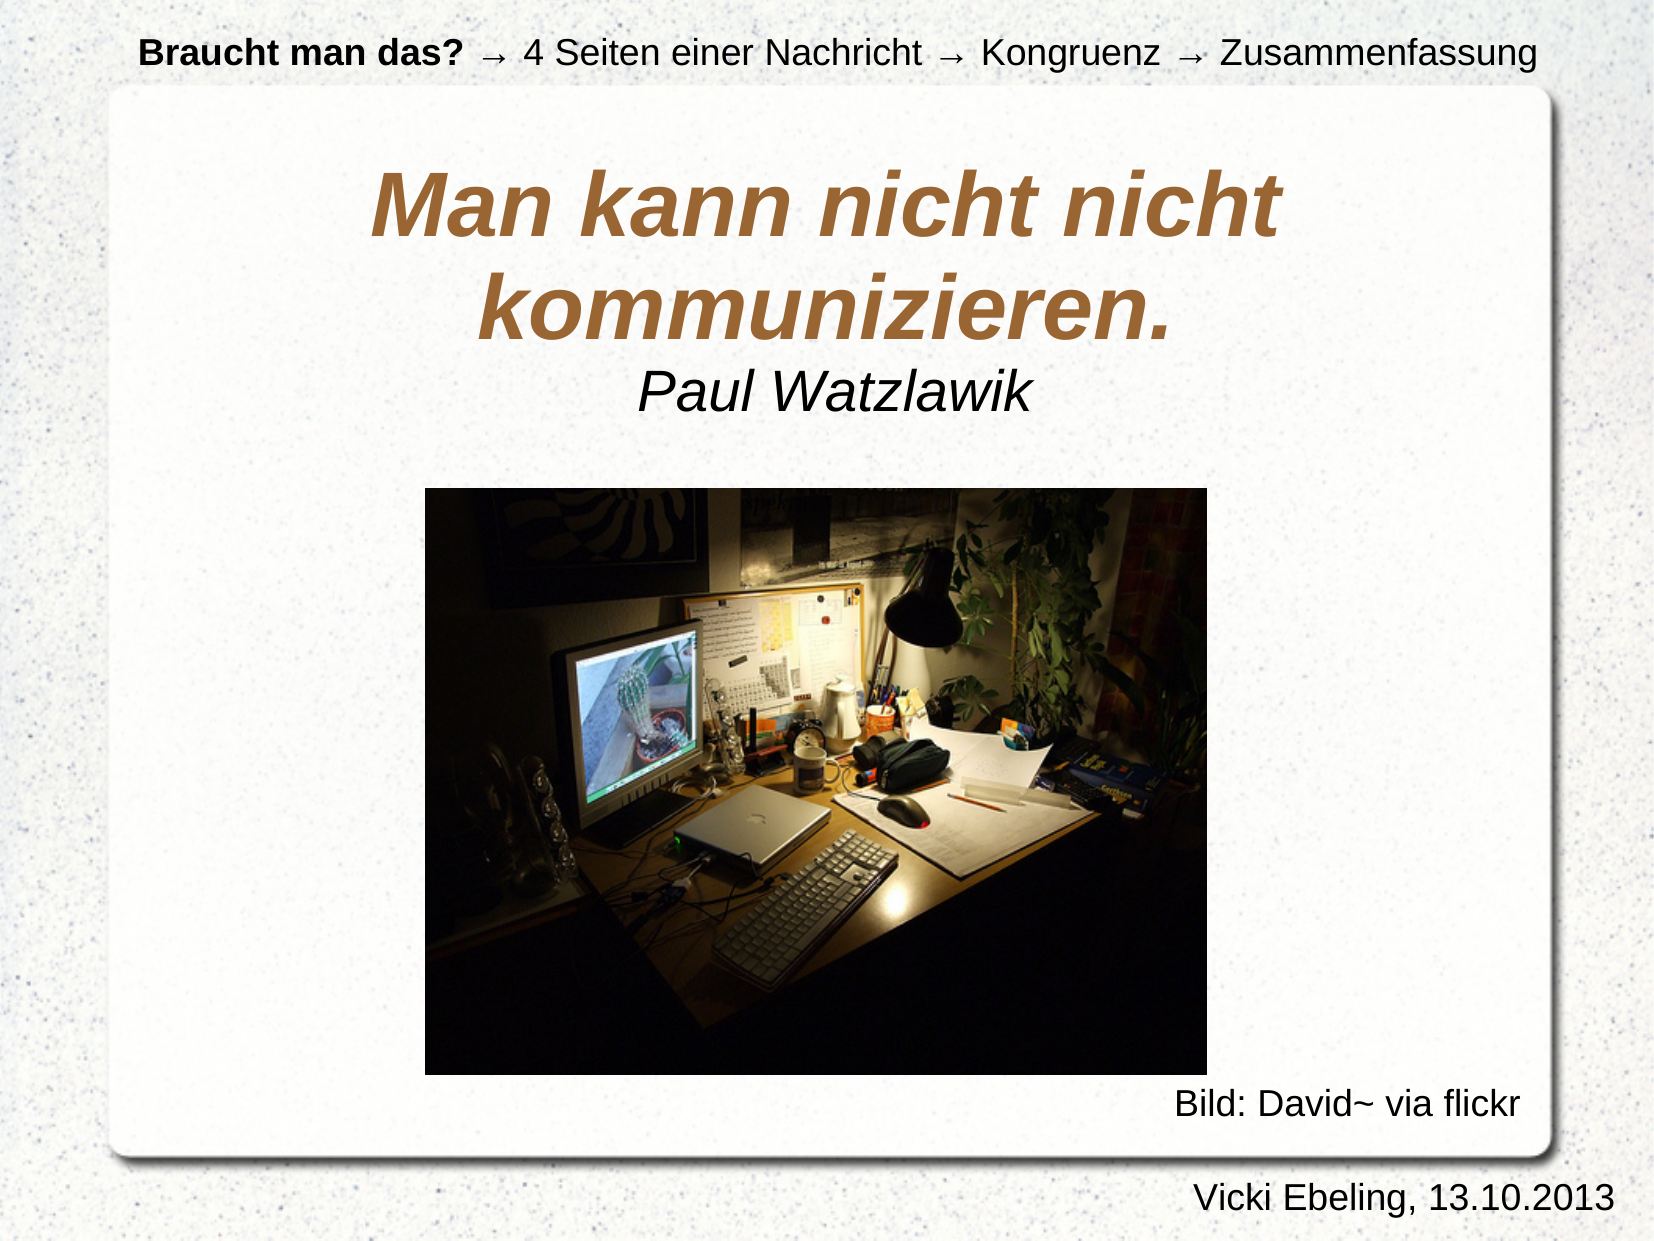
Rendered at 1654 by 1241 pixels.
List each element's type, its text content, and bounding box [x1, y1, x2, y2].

text_box Braucht man das? → 4 Seiten einer Nachricht → Kongruenz → Zusammenfassung [123, 23, 1554, 81]
title Man kann nicht nicht kommunizieren. Paul Watzlawik [118, 153, 1536, 424]
picture [0, 0, 1654, 1241]
text_box Vicki Ebeling, 13.10.2013 [1178, 1169, 1630, 1227]
text_box Bild: David~ via flickr [1159, 1074, 1536, 1132]
